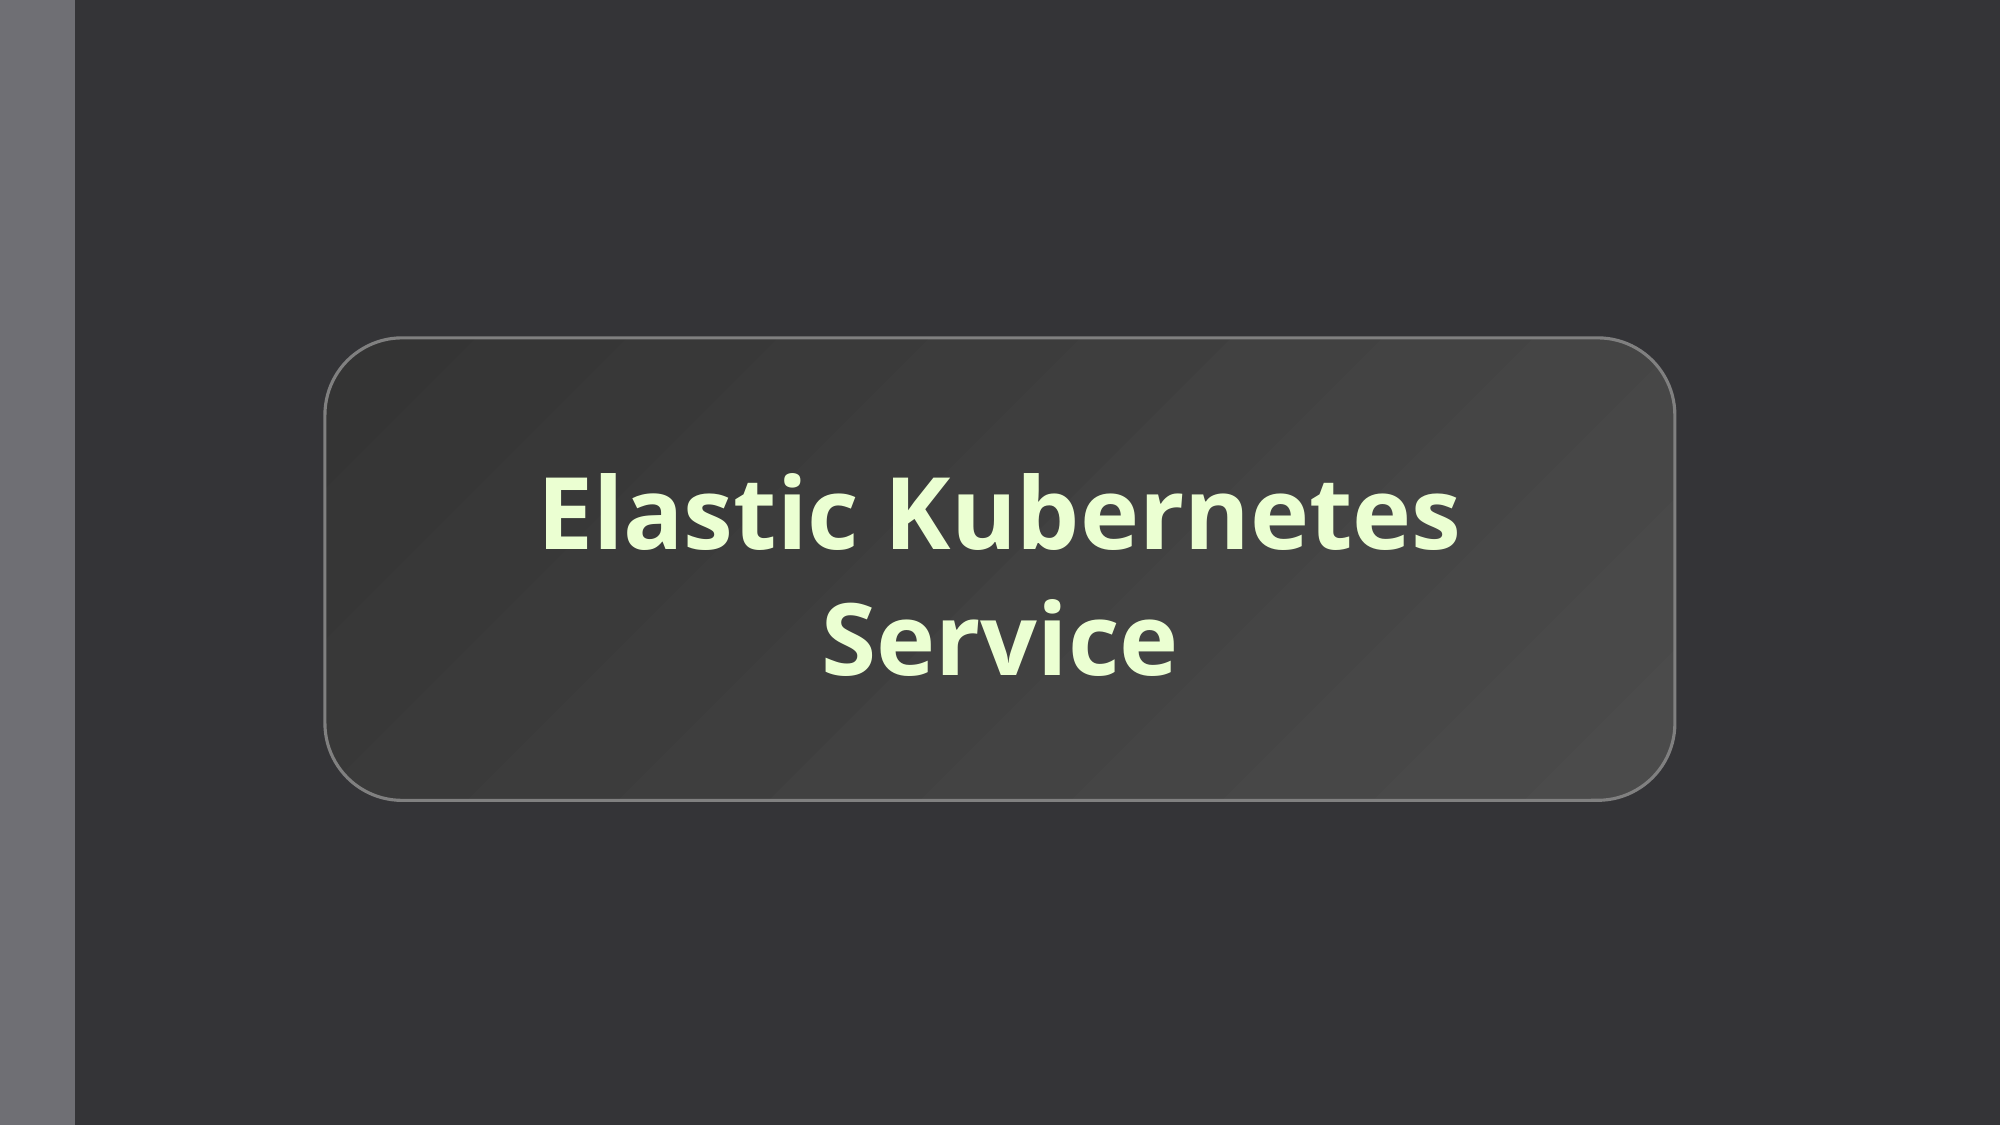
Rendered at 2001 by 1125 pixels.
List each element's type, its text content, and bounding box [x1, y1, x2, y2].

text_box Elastic Kubernetes Service [324, 337, 1675, 801]
